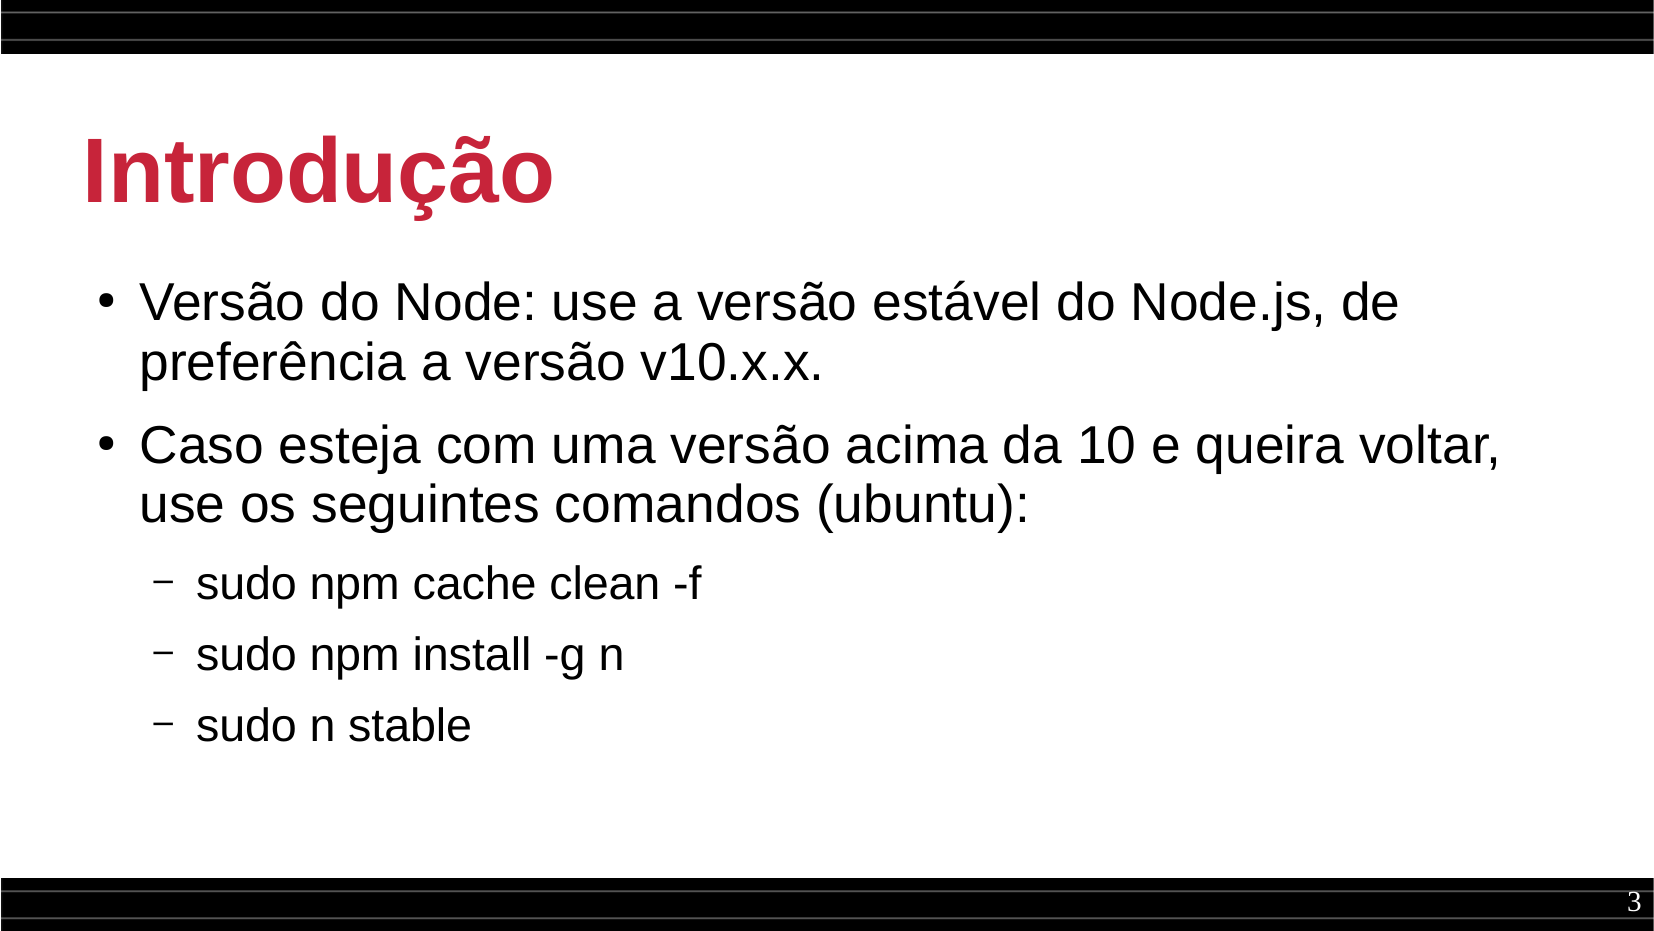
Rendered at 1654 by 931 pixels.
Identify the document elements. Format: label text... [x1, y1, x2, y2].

picture [1, 878, 1654, 931]
picture [1, 0, 1654, 54]
list Versão do Node: use a versão estável do Node.js, de preferência a versão v10.x.x. Caso esteja com uma versão acima da 10 e queira voltar, use os seguintes comandos (ubuntu): sudo npm cache clean -f sudo npm install -g n sudo n stable [82, 271, 1571, 758]
title Introdução [82, 92, 1571, 249]
